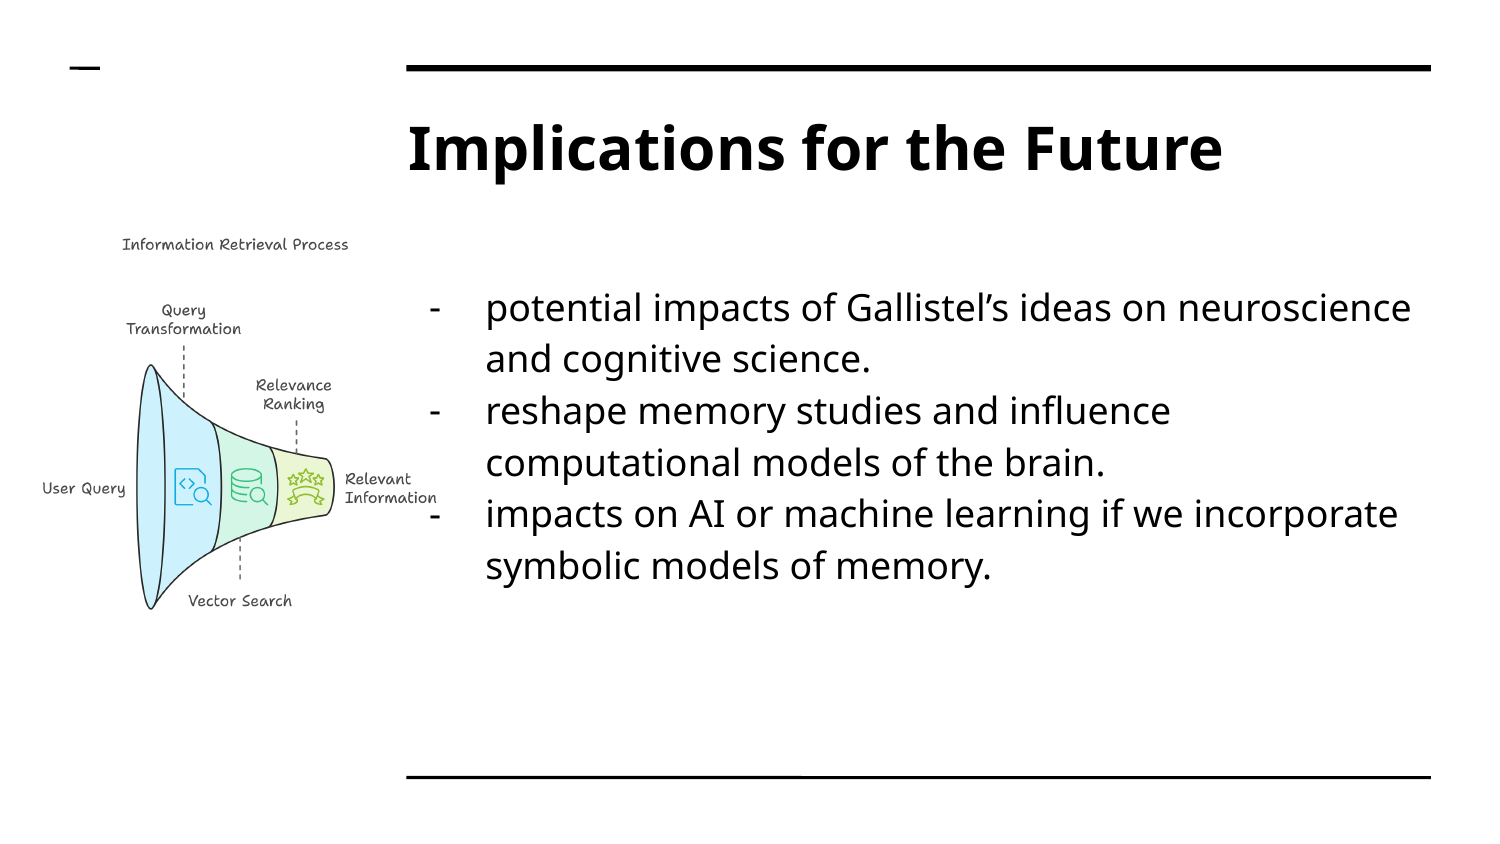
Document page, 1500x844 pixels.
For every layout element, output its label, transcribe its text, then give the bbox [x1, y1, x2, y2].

picture [24, 224, 456, 620]
title Implications for the Future [393, 94, 1431, 199]
list potential impacts of Gallistel’s ideas on neuroscience and cognitive science. reshape memory studies and influence computational models of the brain. impacts on AI or machine learning if we incorporate symbolic models of memory. [395, 261, 1433, 755]
